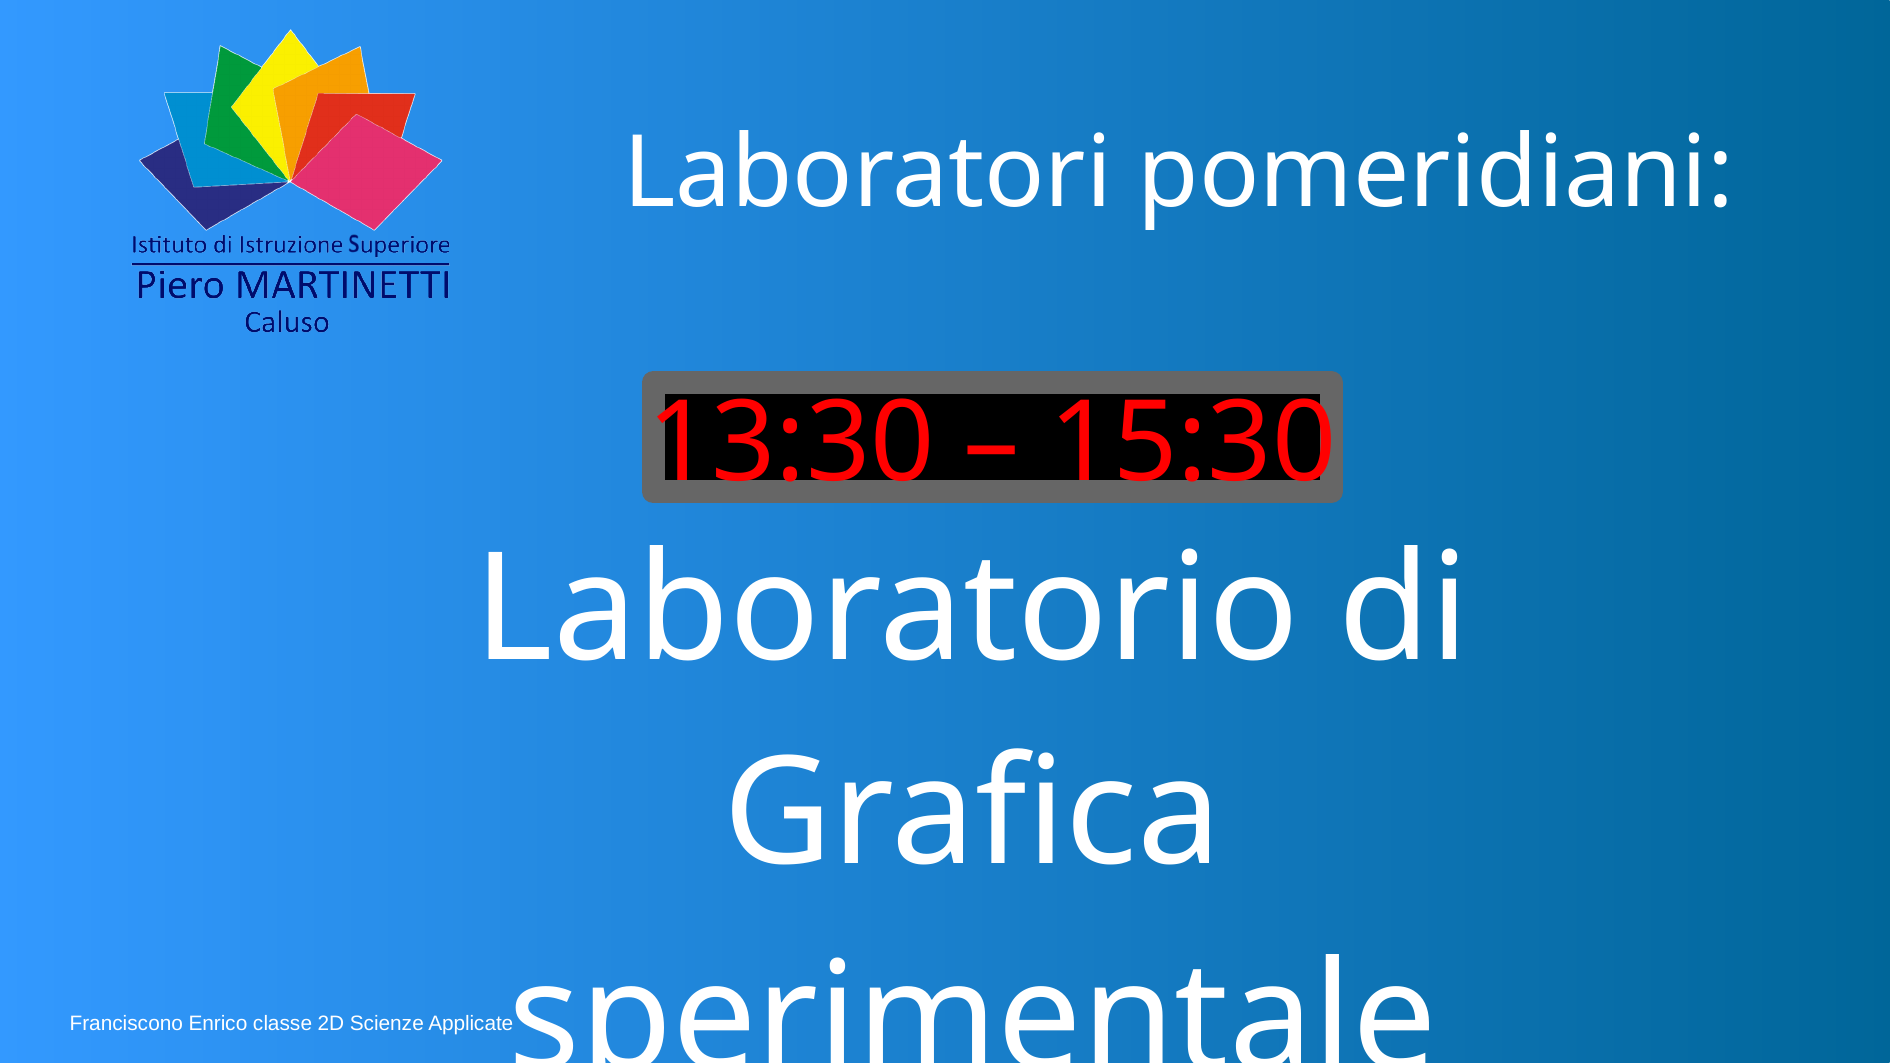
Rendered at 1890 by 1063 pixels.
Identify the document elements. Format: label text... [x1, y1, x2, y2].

text_box Laboratorio di Grafica sperimentale Aula D2 [225, 491, 1720, 1042]
text_box Franciscono Enrico classe 2D Scienze Applicate [54, 1004, 628, 1063]
picture [0, 23, 591, 355]
text_box Laboratori pomeridiani: [591, 91, 1861, 338]
text_box 13:30 – 15:30 [653, 382, 1332, 492]
